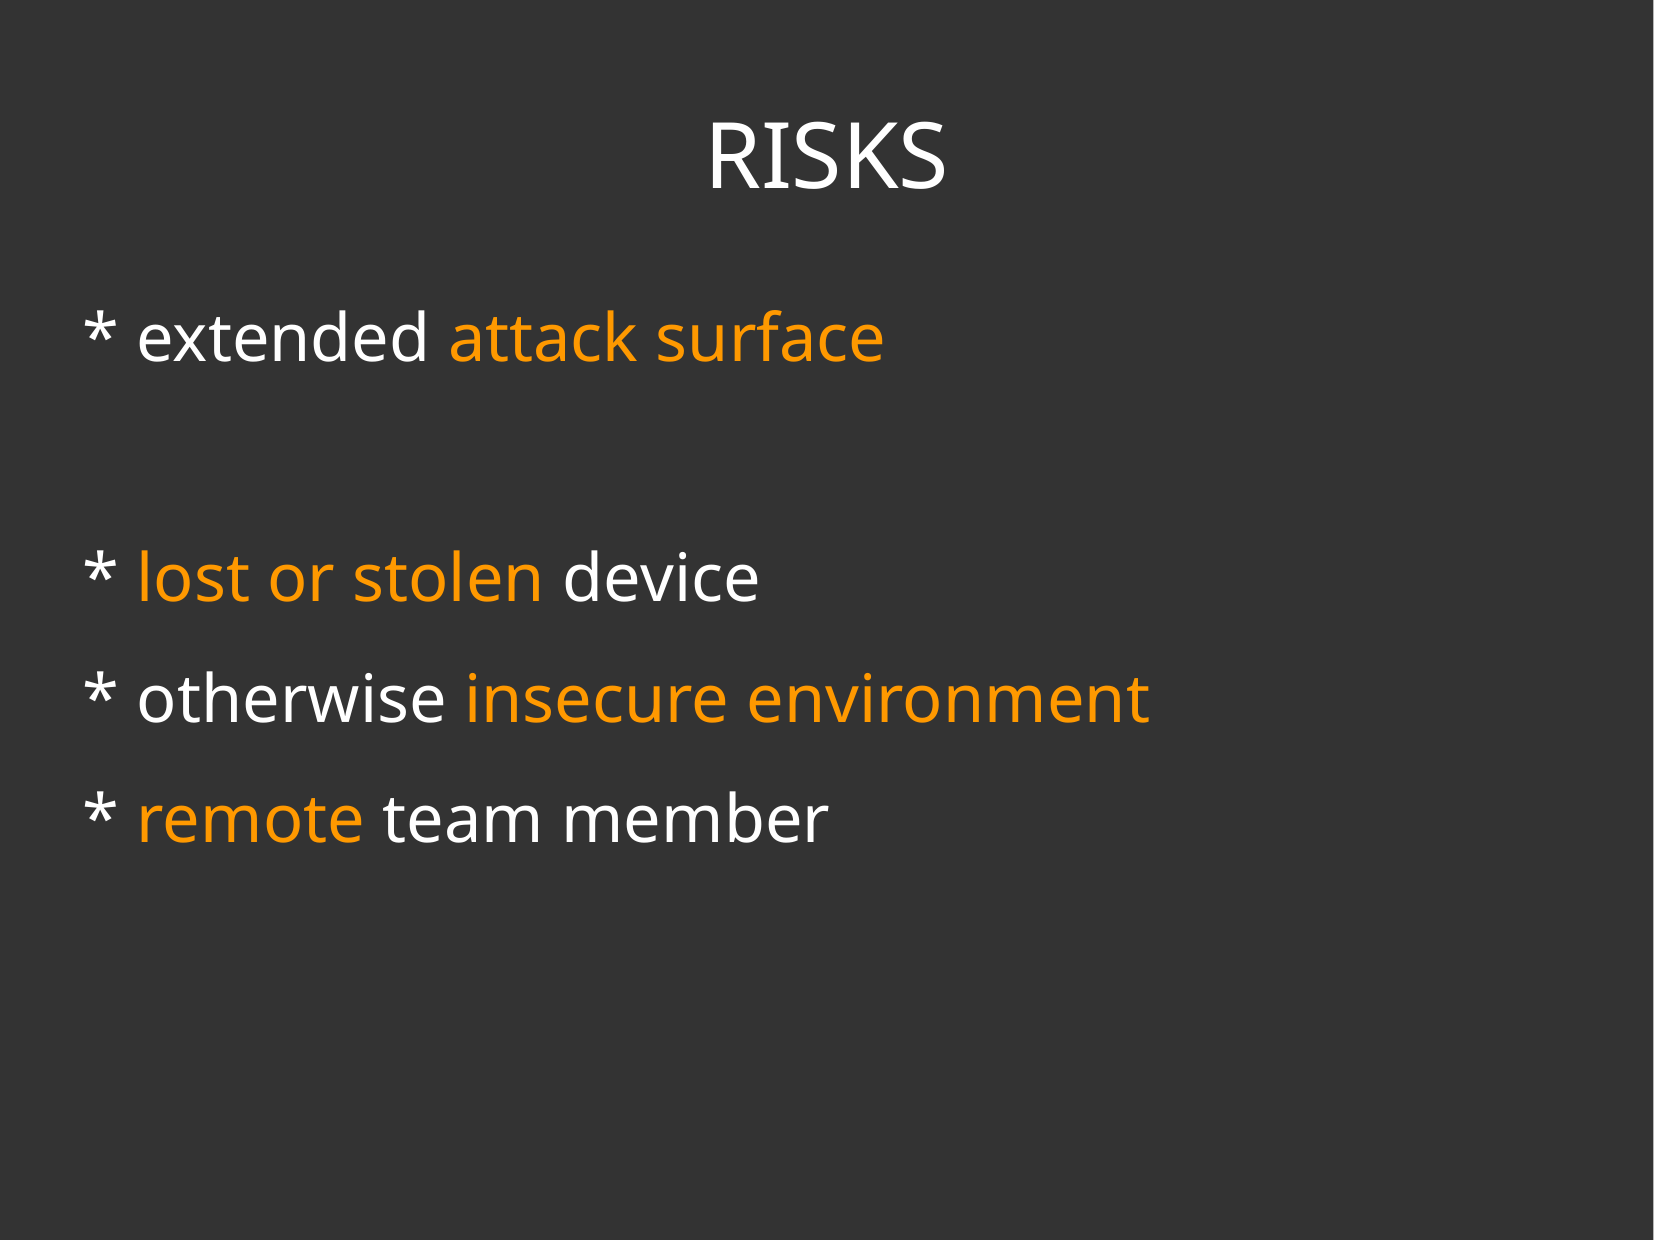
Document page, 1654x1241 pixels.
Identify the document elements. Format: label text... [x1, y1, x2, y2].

title RISKS [82, 49, 1571, 257]
list * extended attack surface * lost or stolen device * otherwise insecure environment * remote team member [82, 290, 1571, 1010]
